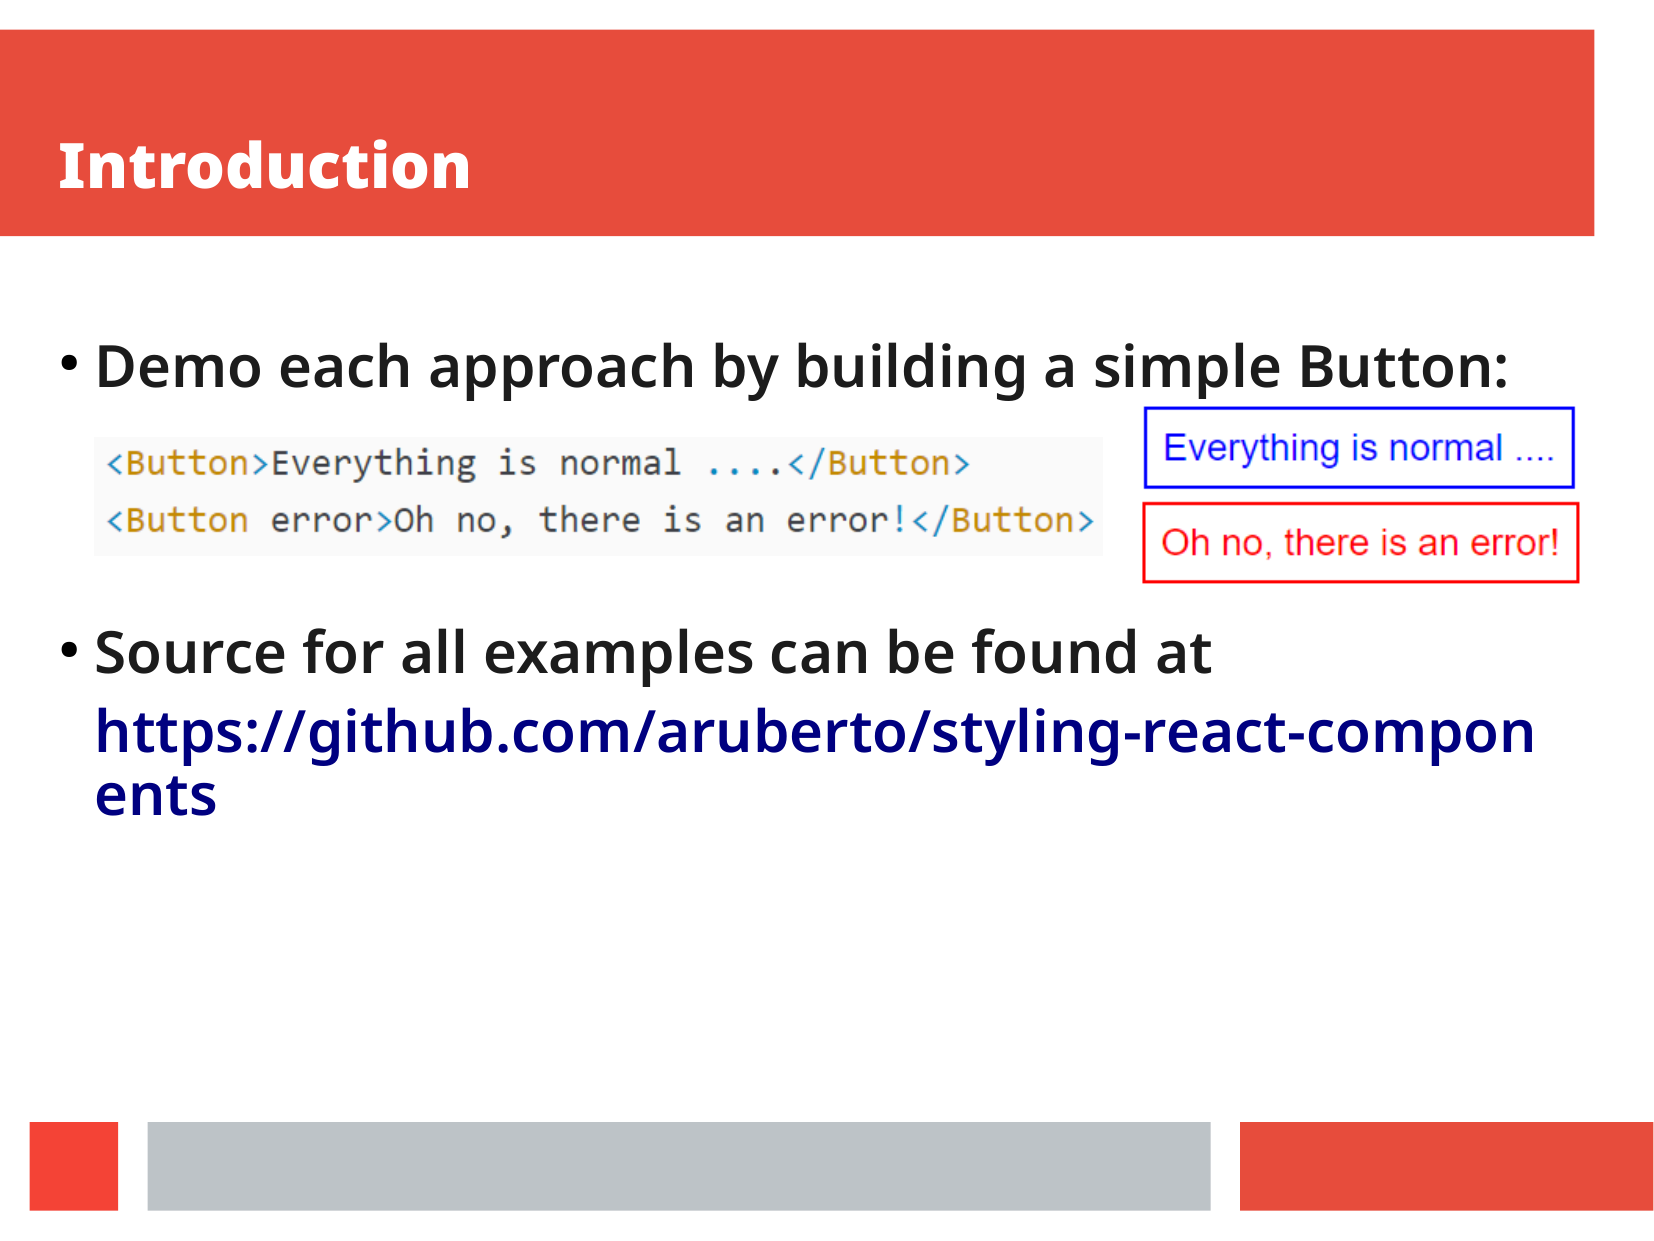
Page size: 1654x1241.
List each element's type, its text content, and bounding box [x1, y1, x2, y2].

picture [1138, 399, 1586, 593]
list Demo each approach by building a simple Button: Source for all examples can be found at https://github.com/aruberto/styling-react-components [59, 324, 1565, 1093]
title Introduction [59, 59, 1595, 207]
picture [94, 437, 1103, 556]
